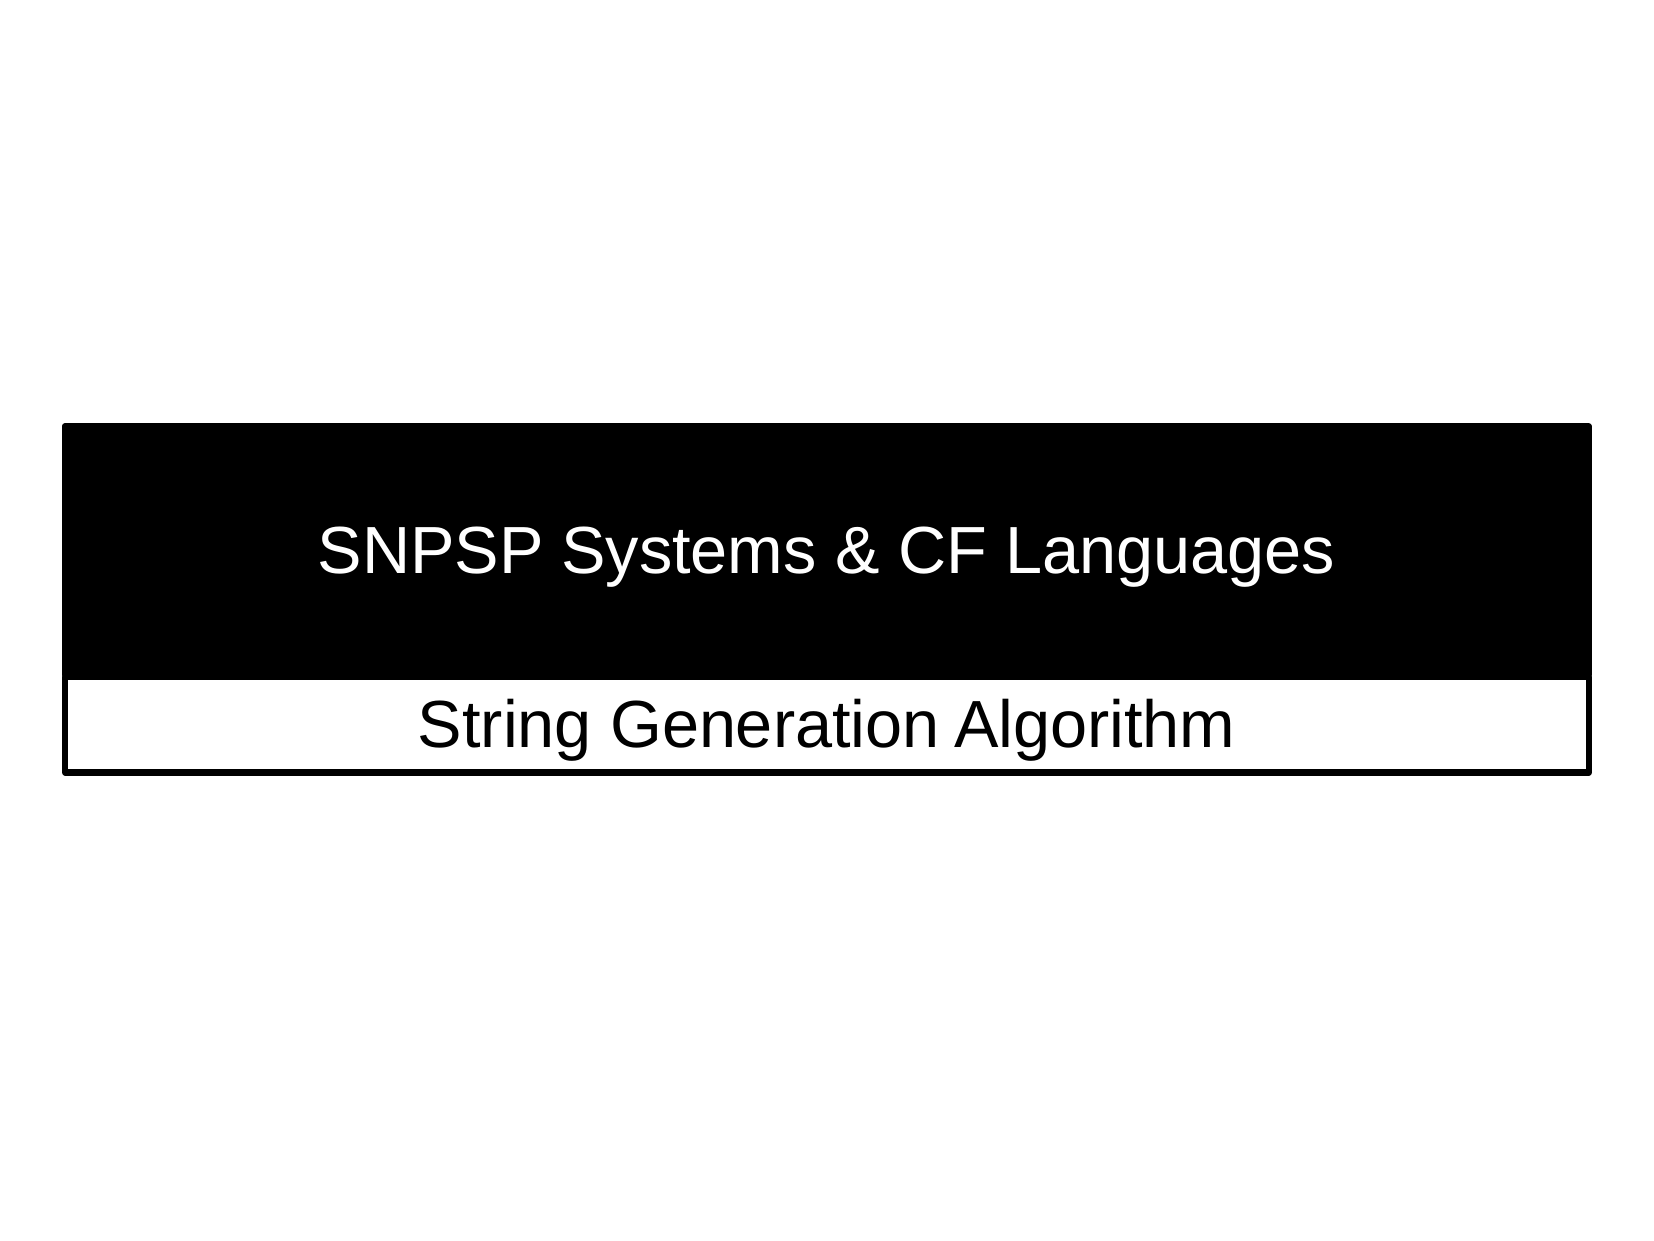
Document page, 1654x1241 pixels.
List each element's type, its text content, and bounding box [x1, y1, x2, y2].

subtitle SNPSP Systems & CF Languages [64, 426, 1589, 674]
text_box String Generation Algorithm [65, 677, 1589, 773]
